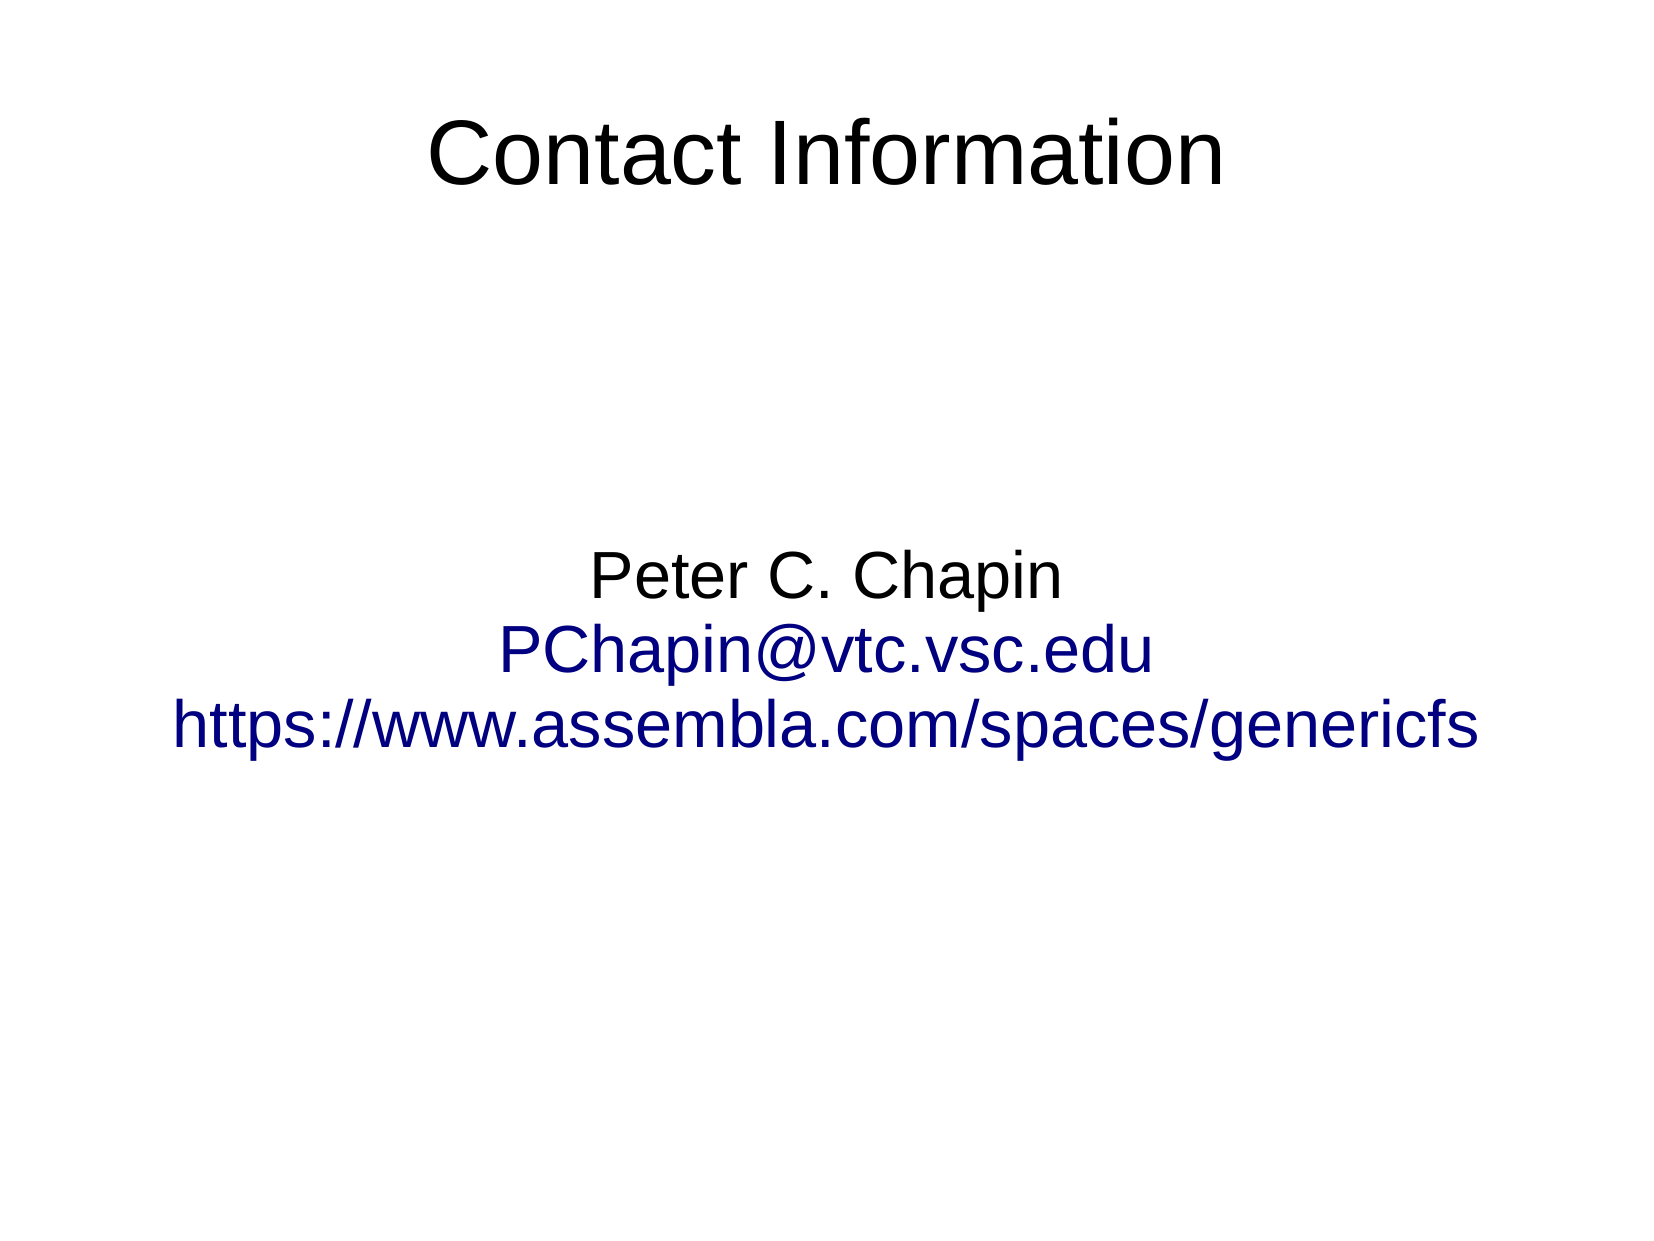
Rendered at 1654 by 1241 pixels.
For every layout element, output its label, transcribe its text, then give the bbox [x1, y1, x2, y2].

title Contact Information [82, 49, 1571, 257]
subtitle Peter C. Chapin PChapin@vtc.vsc.edu https://www.assembla.com/spaces/genericfs [82, 290, 1571, 1010]
